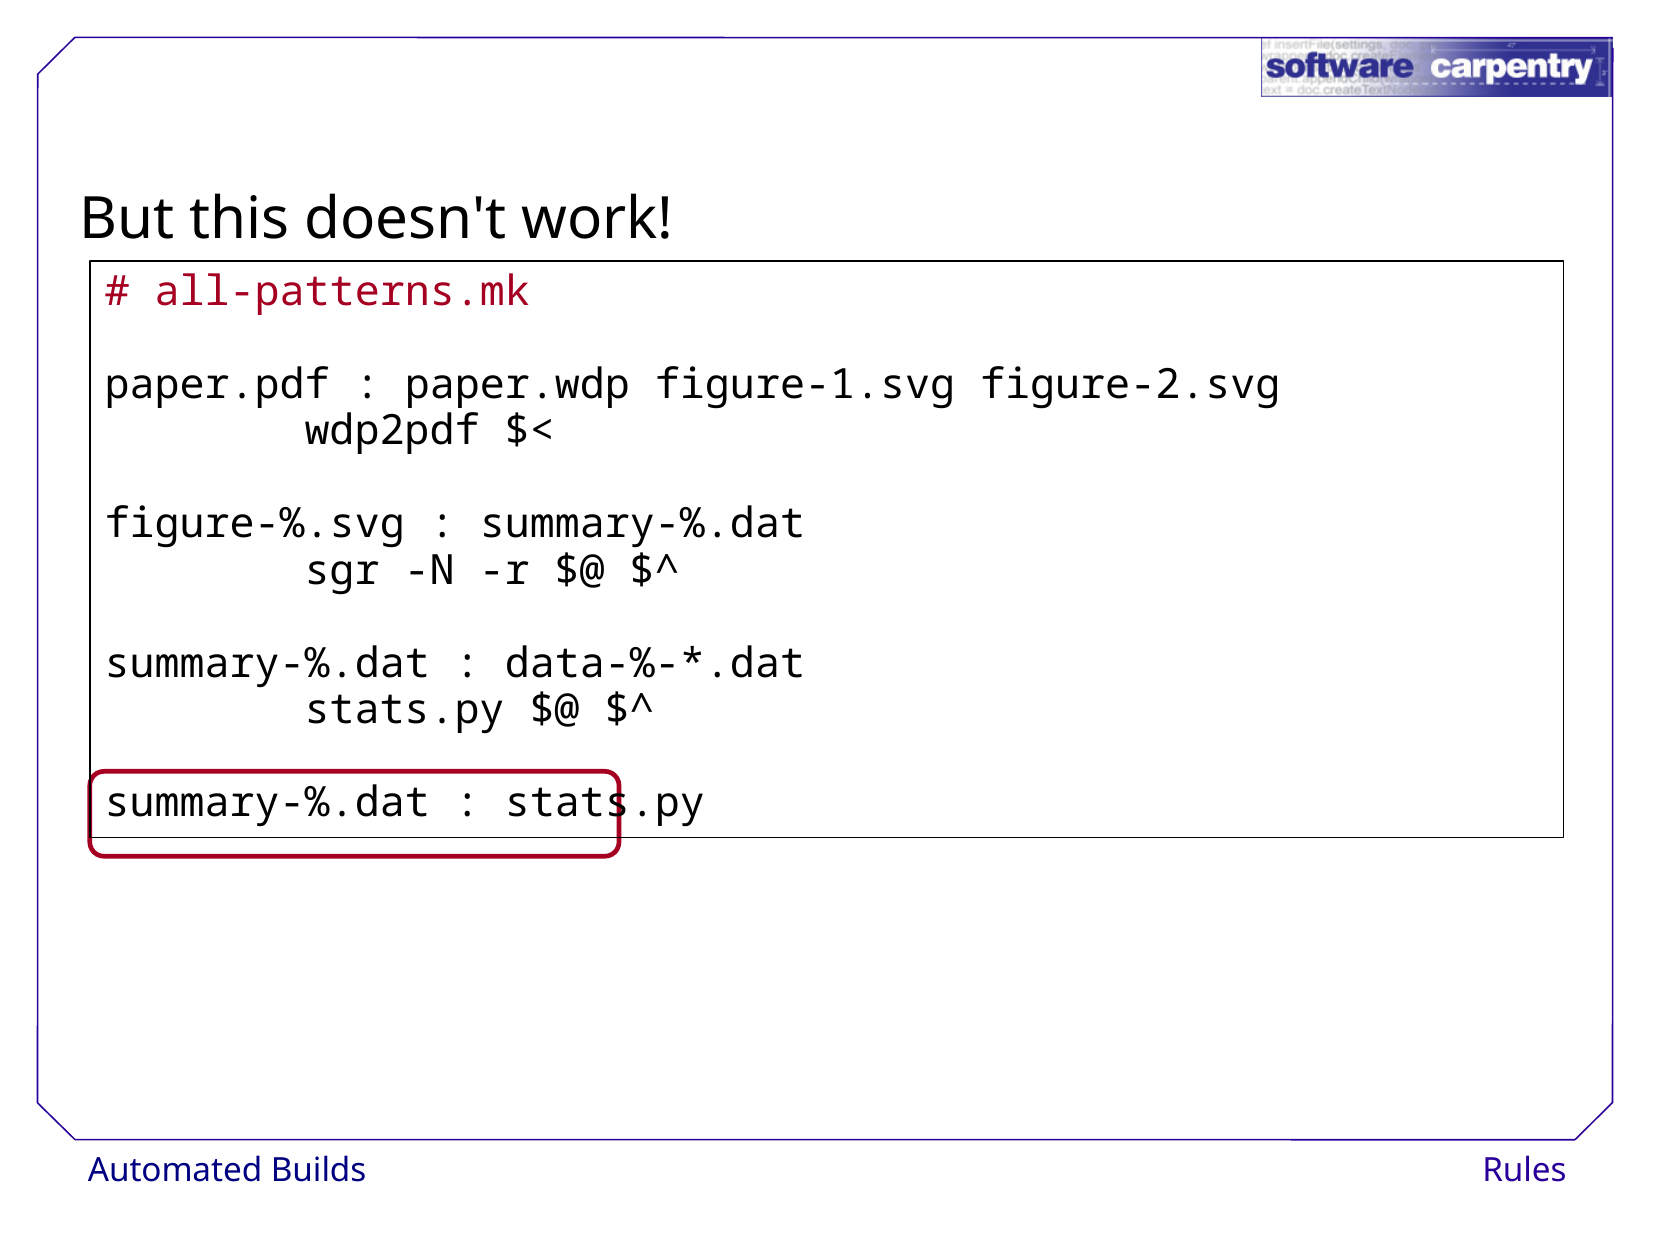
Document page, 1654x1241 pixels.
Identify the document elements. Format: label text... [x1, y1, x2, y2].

picture [1261, 39, 1613, 97]
text_box But this doesn't work! [64, 138, 839, 259]
text_box # all-patterns.mk paper.pdf : paper.wdp figure-1.svg figure-2.svg wdp2pdf $< figure-%.svg : summary-%.dat sgr -N -r $@ $^ summary-%.dat : data-%-*.dat stats.py $@ $^ summary-%.dat : stats.py [89, 260, 1564, 838]
